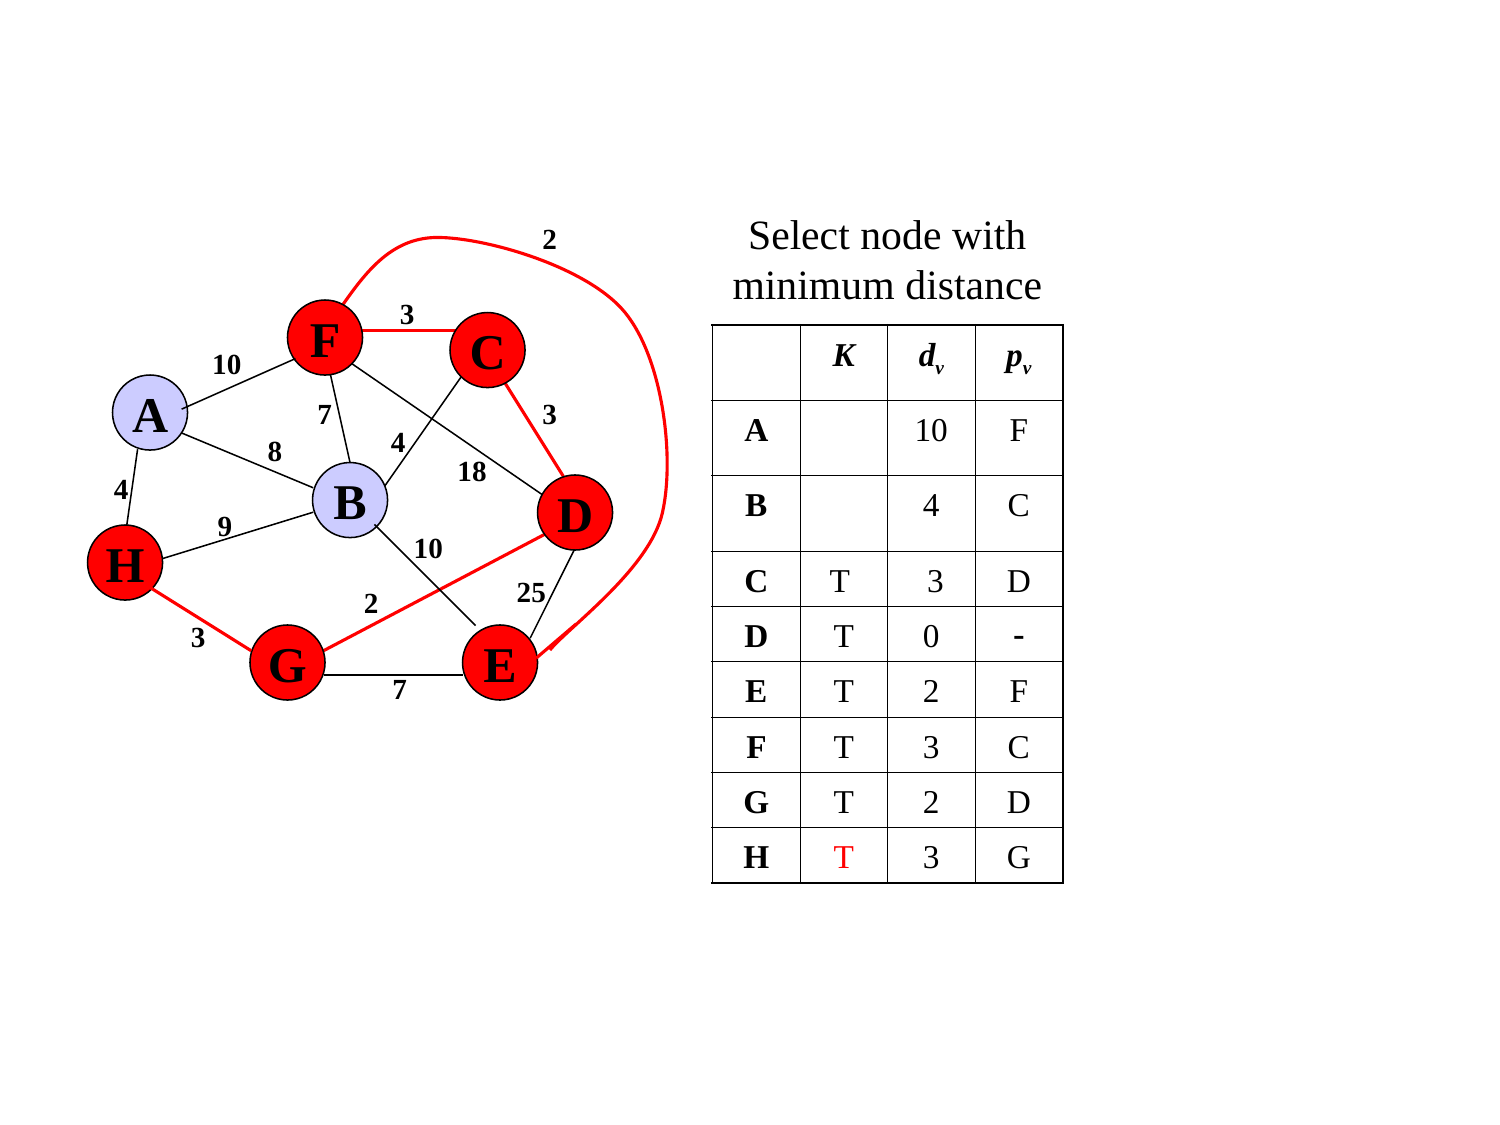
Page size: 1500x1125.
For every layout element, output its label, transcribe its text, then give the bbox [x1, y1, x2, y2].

table_cell G [976, 828, 1062, 882]
text_box 8 [249, 424, 301, 476]
table_cell C [976, 476, 1062, 551]
text_box 3 [382, 287, 433, 338]
table_cell F [976, 662, 1062, 717]
table_header dv [888, 326, 975, 400]
table_cell T [801, 607, 887, 661]
table_cell 2 [888, 773, 975, 827]
table_cell D [713, 607, 800, 661]
table_cell 10 [888, 401, 975, 475]
text_box 7 [374, 662, 426, 713]
table_cell C [713, 552, 800, 606]
table_cell D [976, 552, 1062, 606]
table_cell G [713, 773, 800, 827]
table_cell F [976, 401, 1062, 475]
table_cell T [801, 718, 887, 772]
table_cell A [713, 401, 800, 475]
table_cell B [713, 476, 800, 551]
table_header [713, 326, 800, 400]
table_cell T [801, 552, 887, 606]
text_box 10 [187, 337, 267, 388]
text_box B [312, 462, 388, 538]
table_cell H [713, 828, 800, 882]
table_cell 4 [888, 476, 975, 551]
text_box 4 [130, 462, 147, 513]
text_box 7 [299, 387, 351, 438]
text_box A [112, 375, 188, 451]
text_box H [87, 525, 163, 601]
text_box F [287, 299, 363, 376]
table_cell T [801, 662, 887, 717]
table_cell  [976, 607, 1062, 661]
table_cell 3 [888, 552, 975, 606]
table_cell T [801, 828, 887, 882]
text_box 3 [524, 387, 576, 438]
table_cell D [976, 773, 1062, 827]
text_box 2 [346, 576, 397, 628]
table_cell 0 [888, 607, 975, 661]
text_box E [462, 624, 538, 701]
text_box 3 [173, 610, 224, 662]
table_cell 2 [888, 662, 975, 717]
text_box 2 [524, 212, 576, 263]
text_box D [537, 474, 613, 551]
text_box 10 [389, 521, 468, 572]
table_header K [801, 326, 887, 400]
text_box Select node with minimum distance [649, 199, 1126, 316]
table_cell E [713, 662, 800, 717]
table_cell C [976, 718, 1062, 772]
text_box 4 [96, 462, 134, 513]
table_cell [801, 476, 887, 551]
text_box G [249, 624, 326, 701]
text_box C [450, 312, 526, 388]
table_header pv [976, 326, 1062, 400]
text_box 25 [492, 565, 571, 617]
table_cell [801, 401, 887, 475]
text_box 9 [200, 499, 251, 551]
text_box 18 [433, 444, 511, 495]
table_cell F [713, 718, 800, 772]
text_box 4 [373, 416, 424, 467]
table_cell 3 [888, 828, 975, 882]
table_cell 3 [888, 718, 975, 772]
table_cell T [801, 773, 887, 827]
